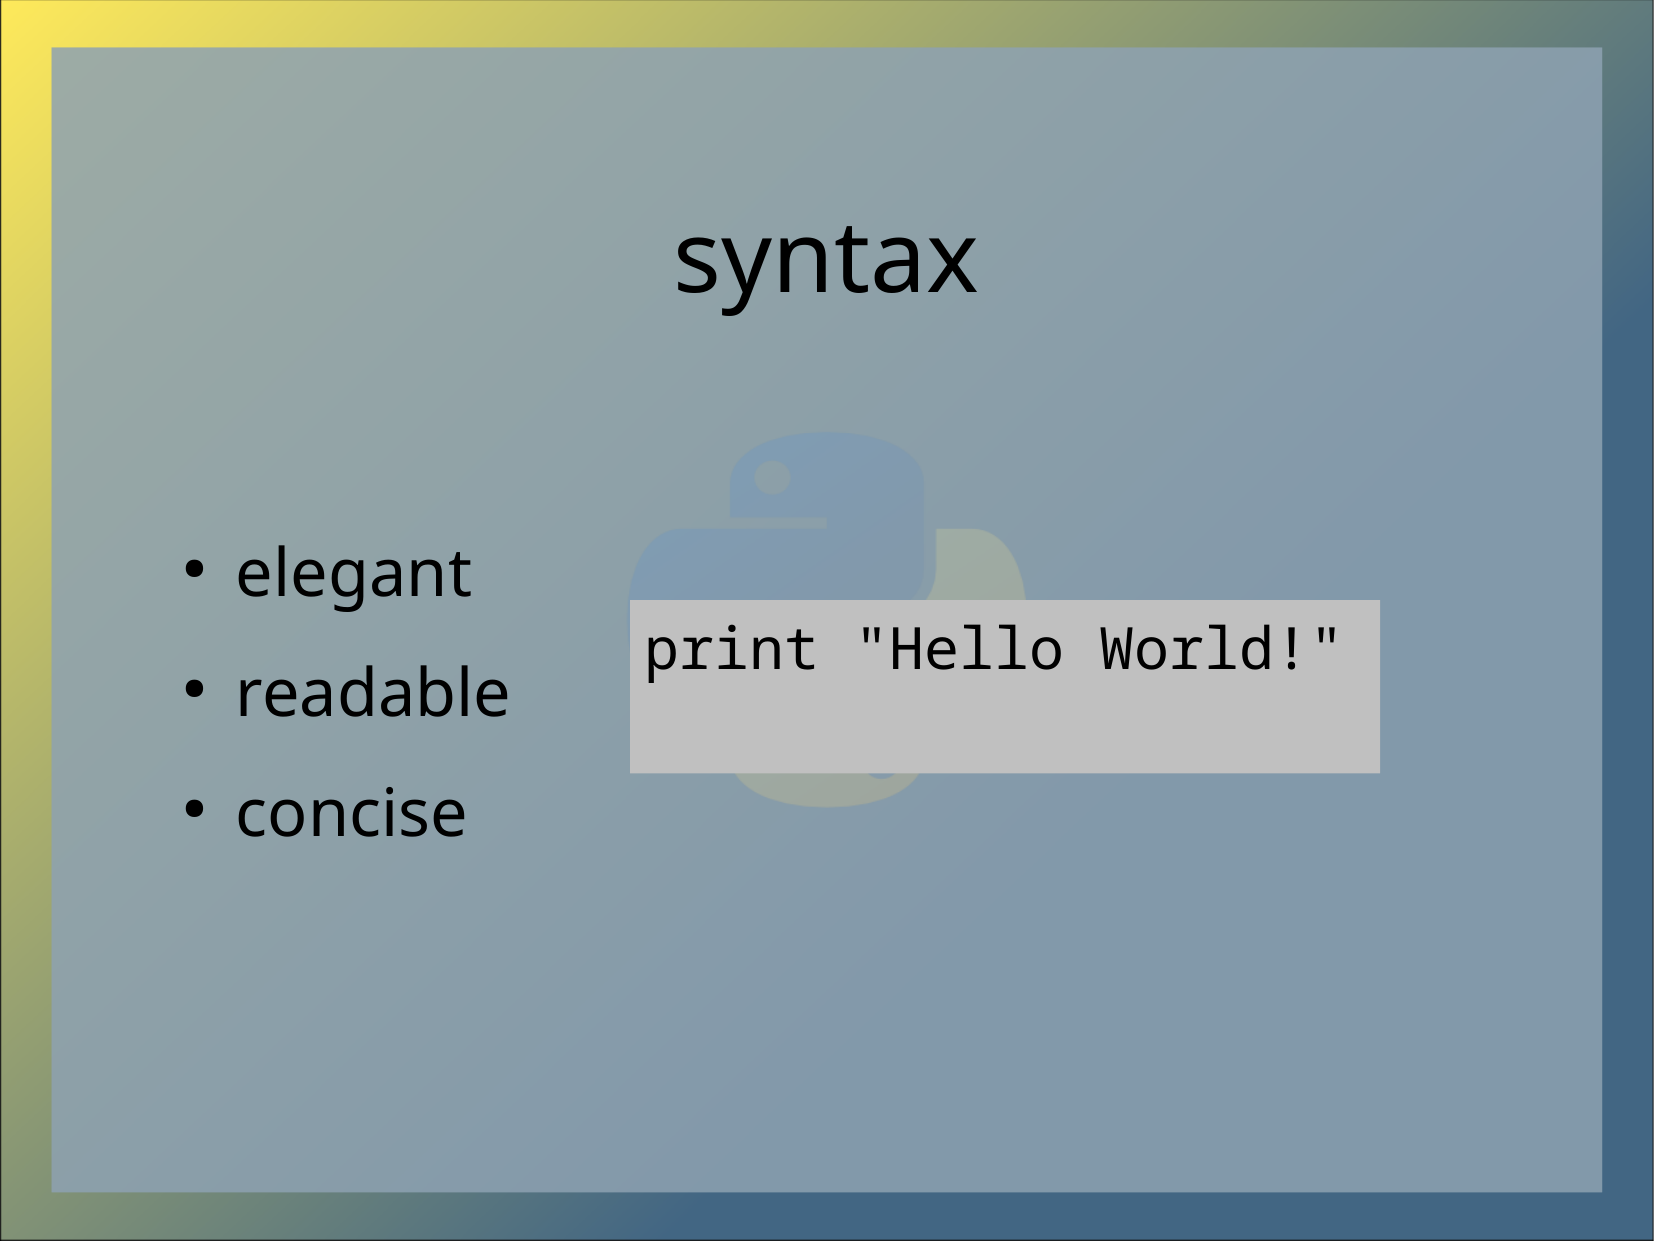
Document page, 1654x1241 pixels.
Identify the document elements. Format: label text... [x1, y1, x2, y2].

title syntax [82, 150, 1571, 358]
picture [0, 0, 1654, 1241]
text_box print "Hello World!" [630, 600, 1381, 751]
list elegant readable concise [135, 525, 526, 931]
